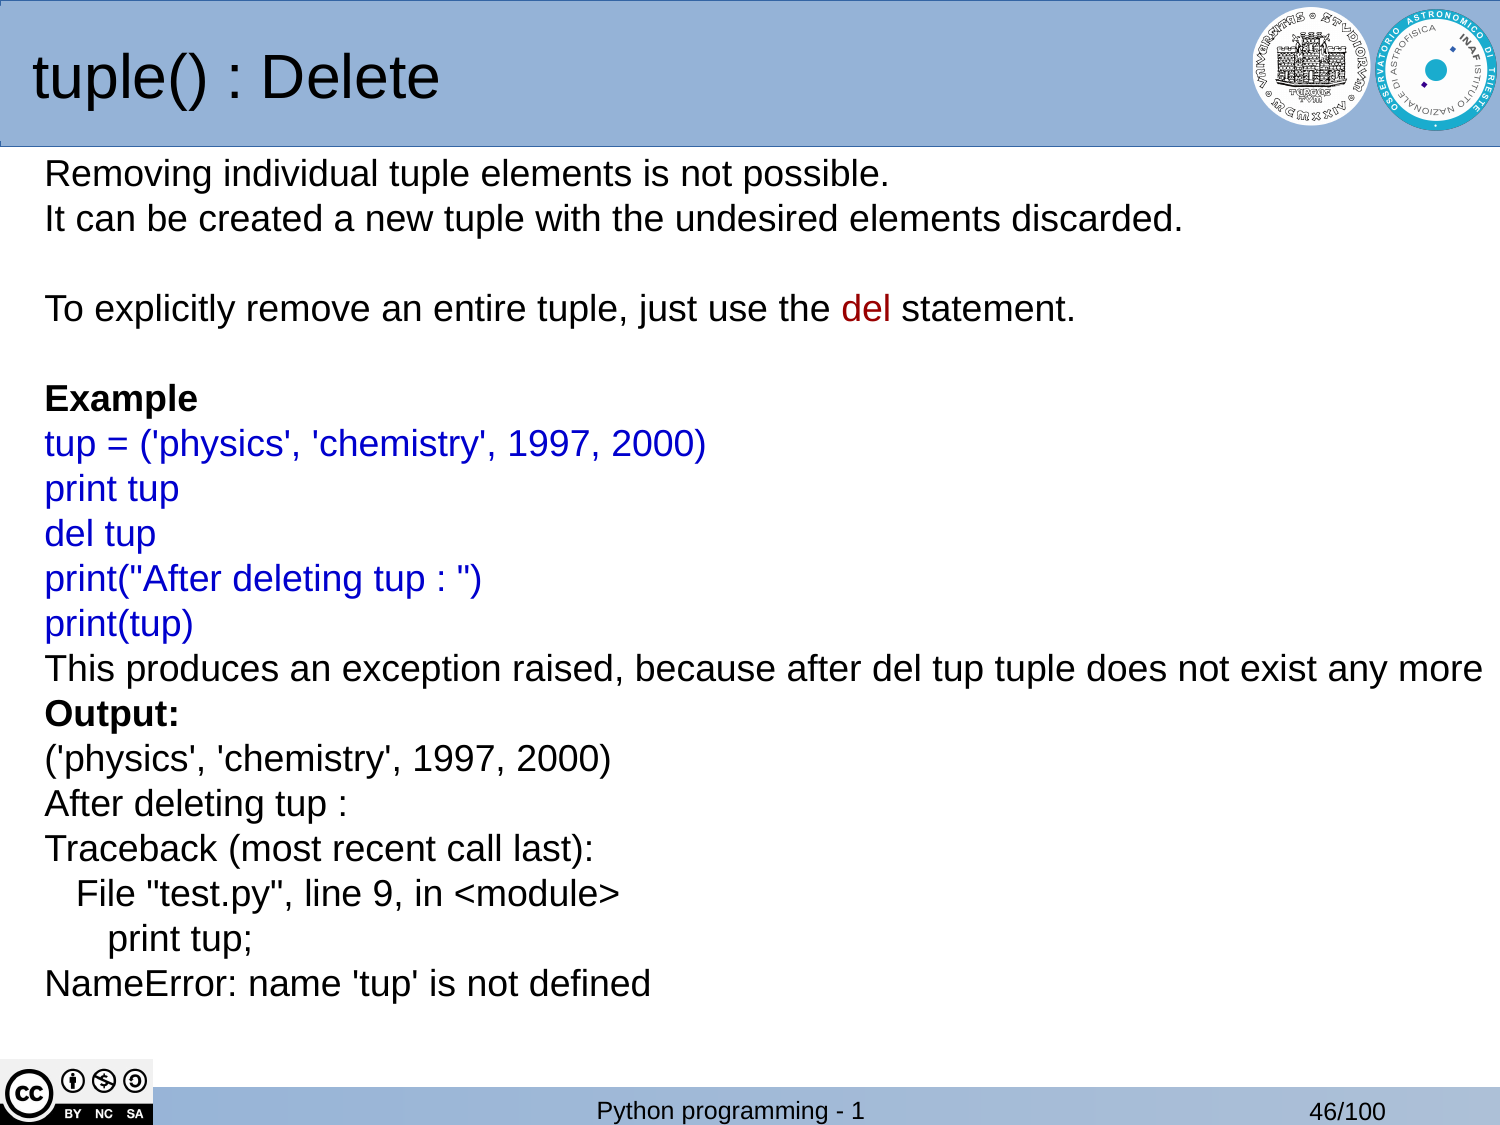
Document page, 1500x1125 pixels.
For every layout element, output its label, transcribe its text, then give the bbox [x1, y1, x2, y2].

text_box tuple() : Delete [0, 5, 1253, 141]
list Removing individual tuple elements is not possible. It can be created a new tuple with the undesired elements discarded. To explicitly remove an entire tuple, just use the del statement. Example tup = ('physics', 'chemistry', 1997, 2000) print tup del tup print("After deleting tup : ") print(tup) This produces an exception raised, because after del tup tuple does not exist any more Output: ('physics', 'chemistry', 1997, 2000) After deleting tup : Traceback (most recent call last): File "test.py", line 9, in <module> print tup; NameError: name 'tup' is not defined [29, 140, 1500, 1053]
picture [0, 1059, 153, 1125]
picture [1253, 0, 1500, 140]
